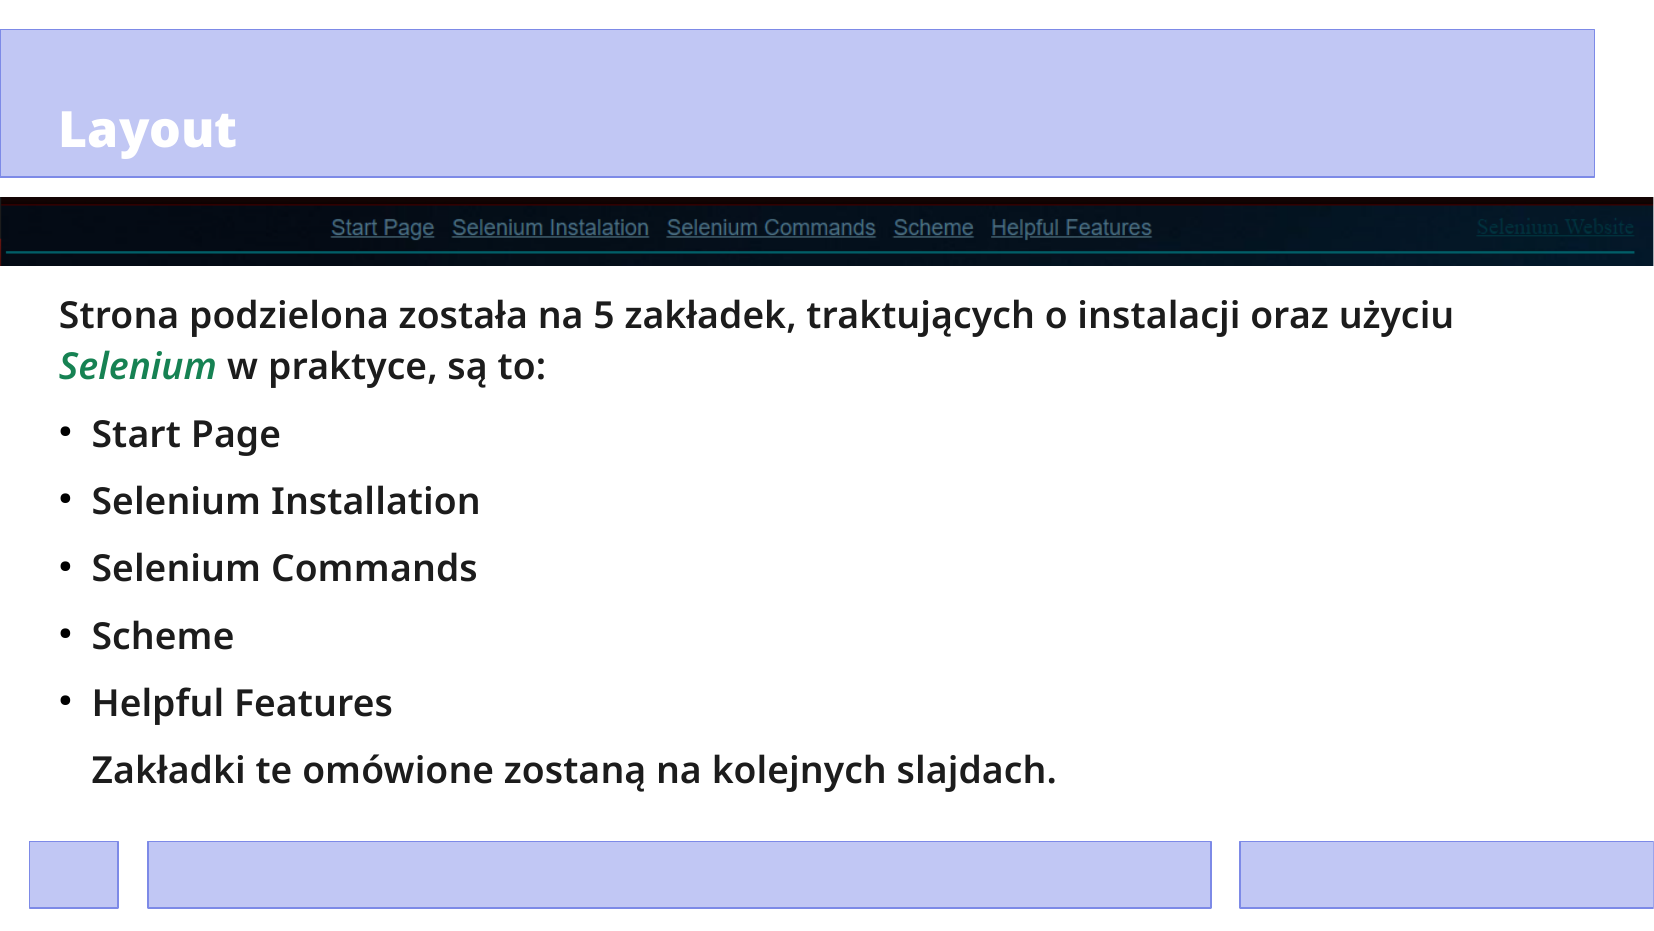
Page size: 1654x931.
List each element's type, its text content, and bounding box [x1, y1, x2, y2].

list Strona podzielona została na 5 zakładek, traktujących o instalacji oraz użyciu Selenium w praktyce, są to: Start Page Selenium Installation Selenium Commands Scheme Helpful Features Zakładki te omówione zostaną na kolejnych slajdach. [59, 266, 1565, 798]
title Layout [59, 44, 1595, 163]
picture [0, 197, 1654, 266]
